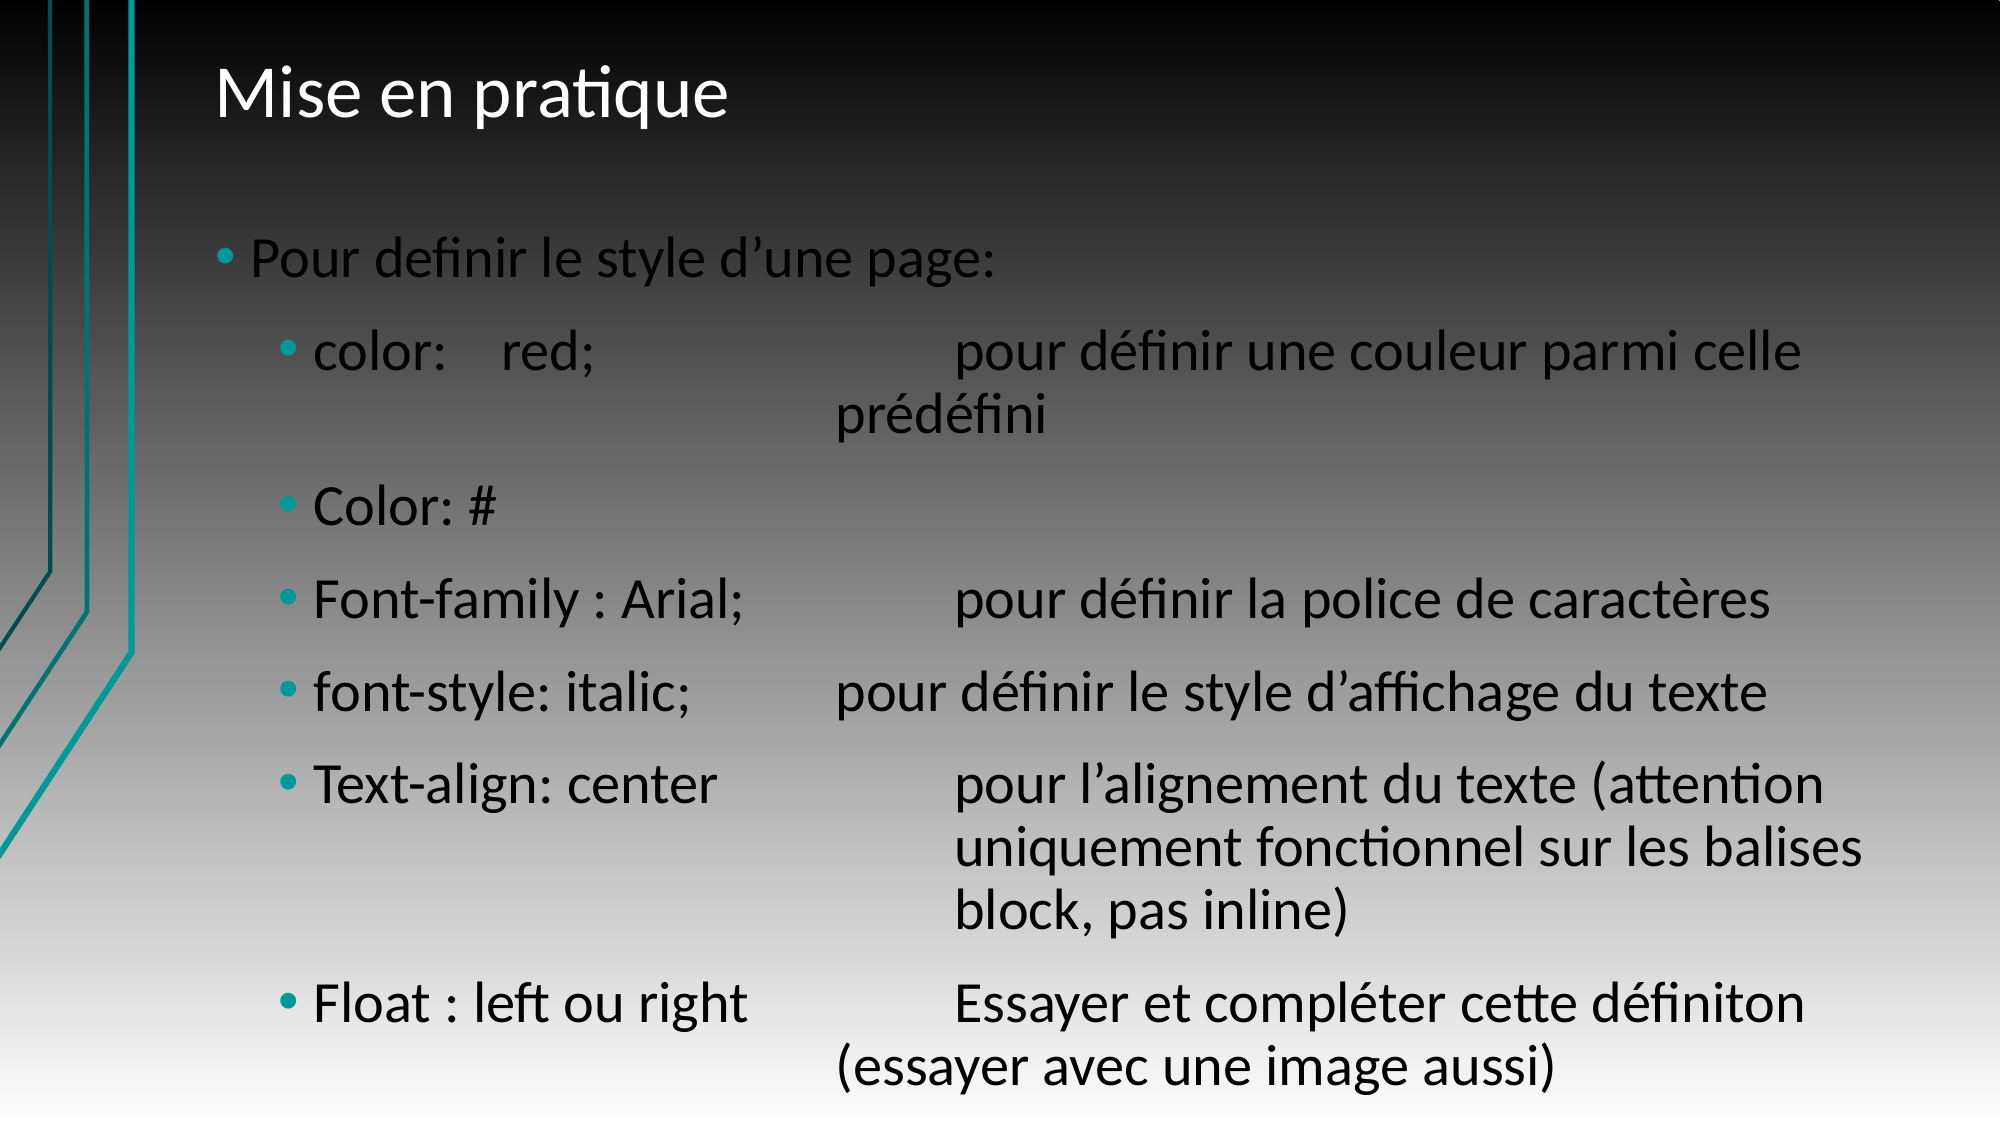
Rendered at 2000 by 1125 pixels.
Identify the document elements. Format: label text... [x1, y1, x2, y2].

title Mise en pratique [200, 45, 1900, 149]
text_box Pour definir le style d’une page: color: red; pour définir une couleur parmi celle prédéfini Color: # Font-family : Arial; pour définir la police de caractères font-style: italic; pour définir le style d’affichage du texte Text-align: center pour l’alignement du texte (attention uniquement fonctionnel sur les balises block, pas inline) Float : left ou right Essayer et compléter cette définiton (essayer avec une image aussi) <sub> et <sup> pour exposants et indices @font-face { font-family: custom; src: url(« link »);} [199, 219, 1957, 1082]
